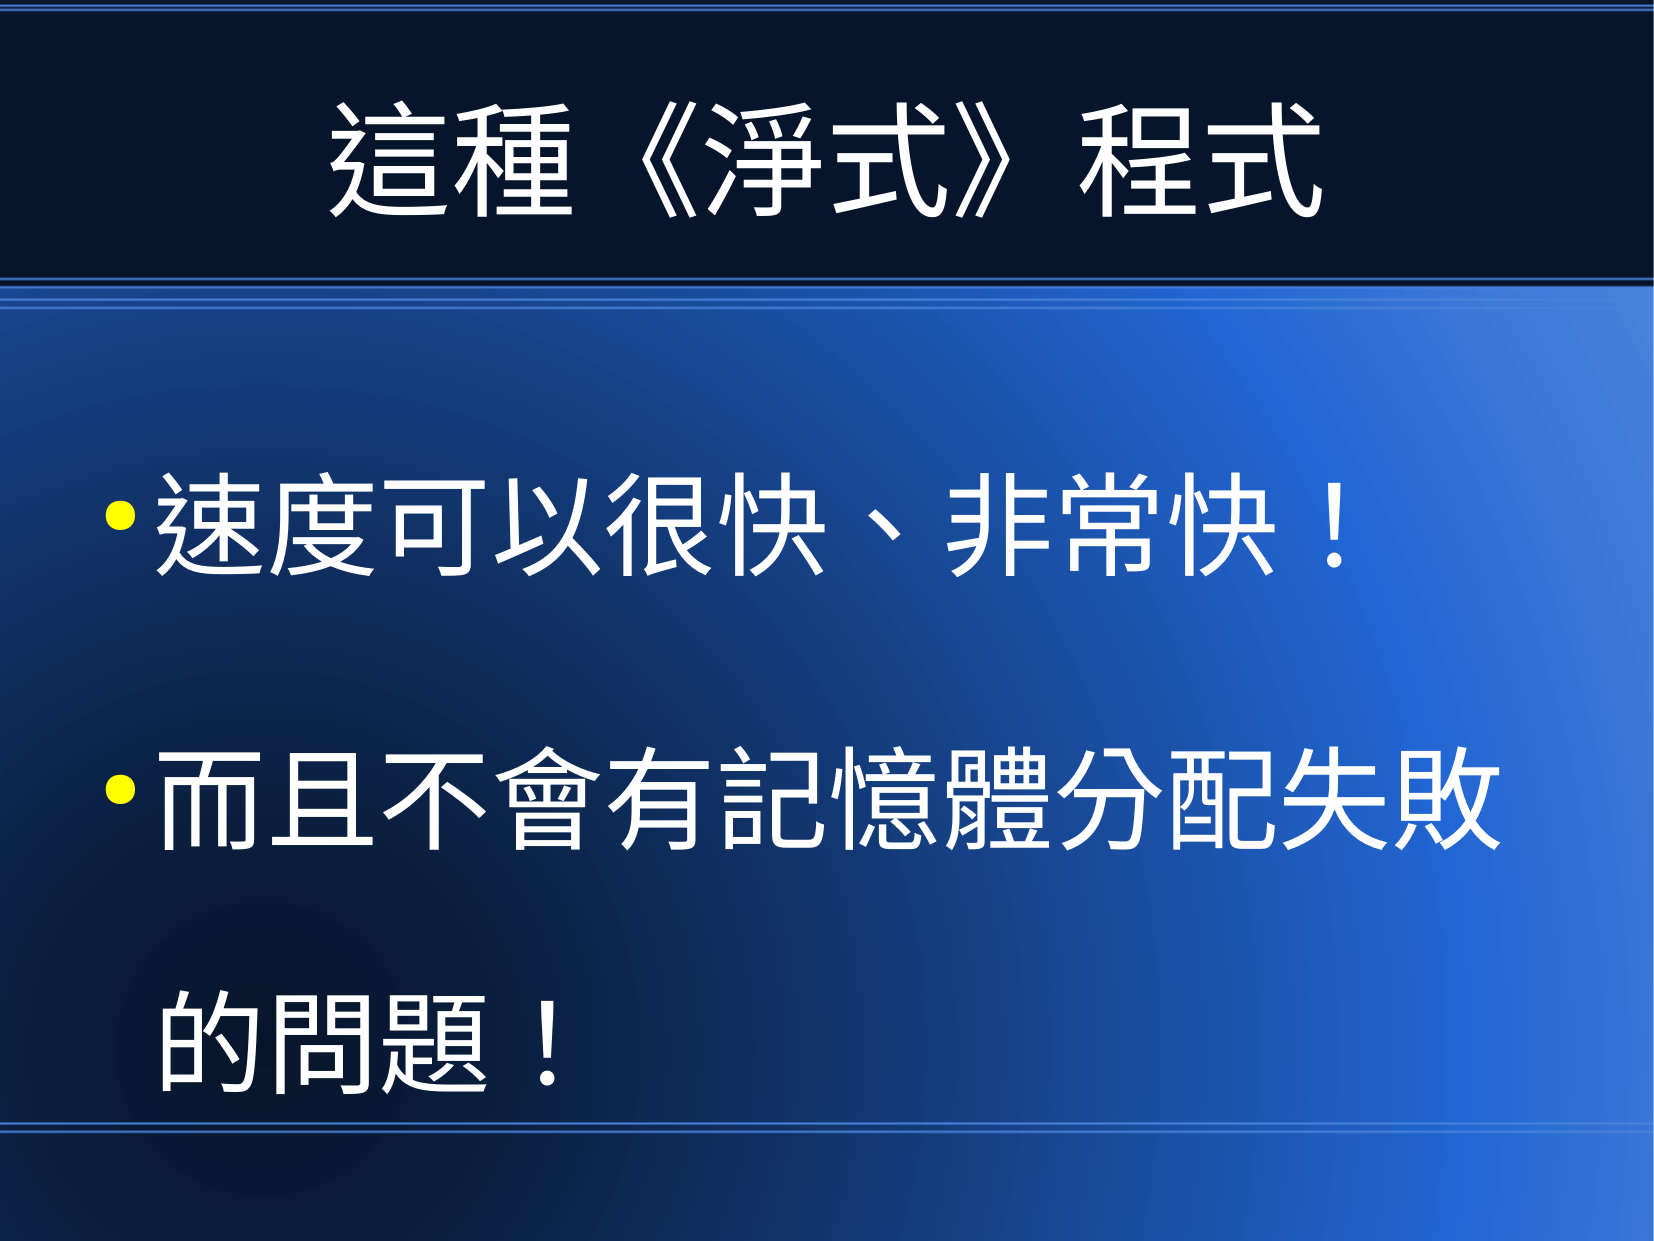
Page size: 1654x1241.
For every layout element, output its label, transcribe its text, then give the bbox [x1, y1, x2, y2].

list 速度可以很快、非常快！ 而且不會有記憶體分配失敗的問題！ [82, 355, 1571, 1241]
title 這種《淨式》程式 [82, 49, 1571, 257]
picture [0, 0, 1654, 1241]
